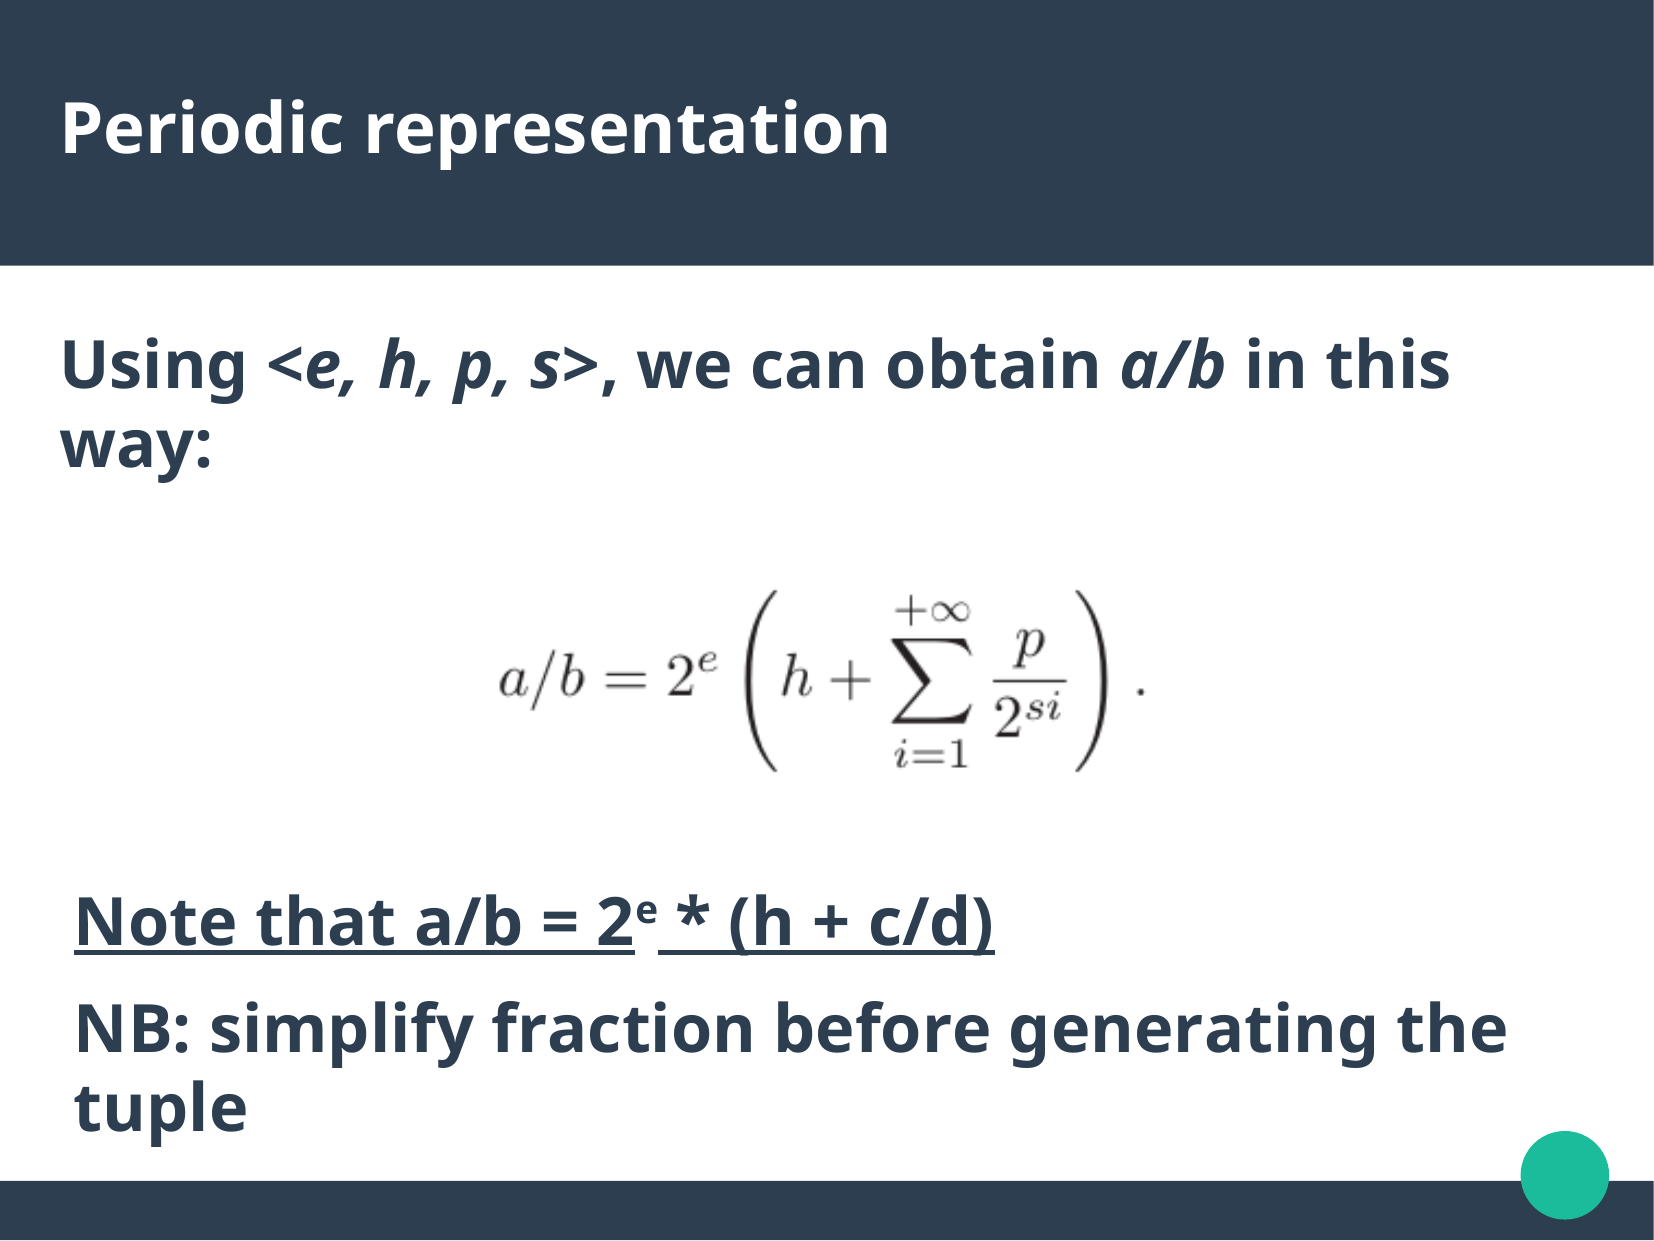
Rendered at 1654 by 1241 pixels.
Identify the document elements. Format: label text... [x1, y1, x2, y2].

picture [411, 543, 1229, 851]
title Periodic representation [59, 49, 1595, 207]
list Using <e, h, p, s>, we can obtain a/b in this way: [59, 324, 1595, 873]
text_box Note that a/b = 2e * (h + c/d) NB: simplify fraction before generating the tuple [59, 873, 1595, 1152]
